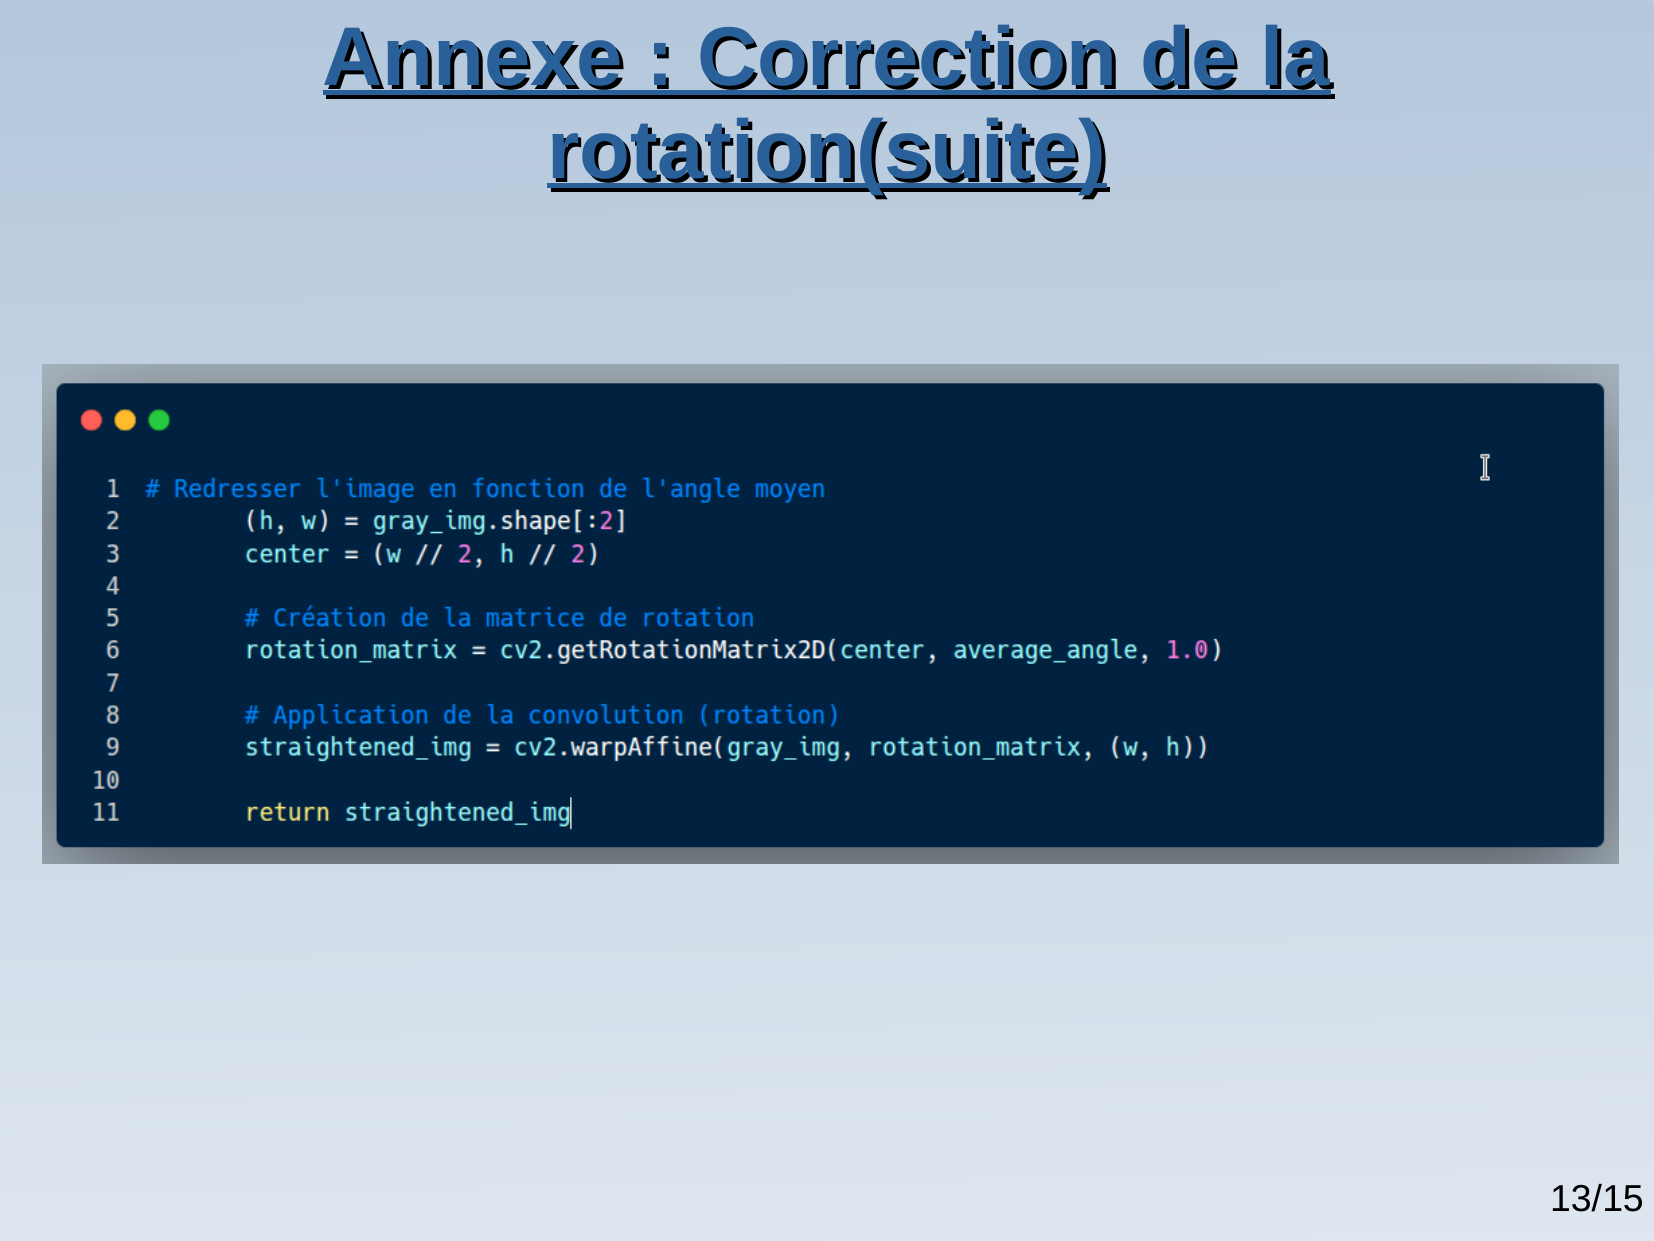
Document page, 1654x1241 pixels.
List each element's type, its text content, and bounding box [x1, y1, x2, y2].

picture [42, 364, 1619, 864]
title Annexe : Correction de la rotation(suite) [82, 0, 1571, 207]
